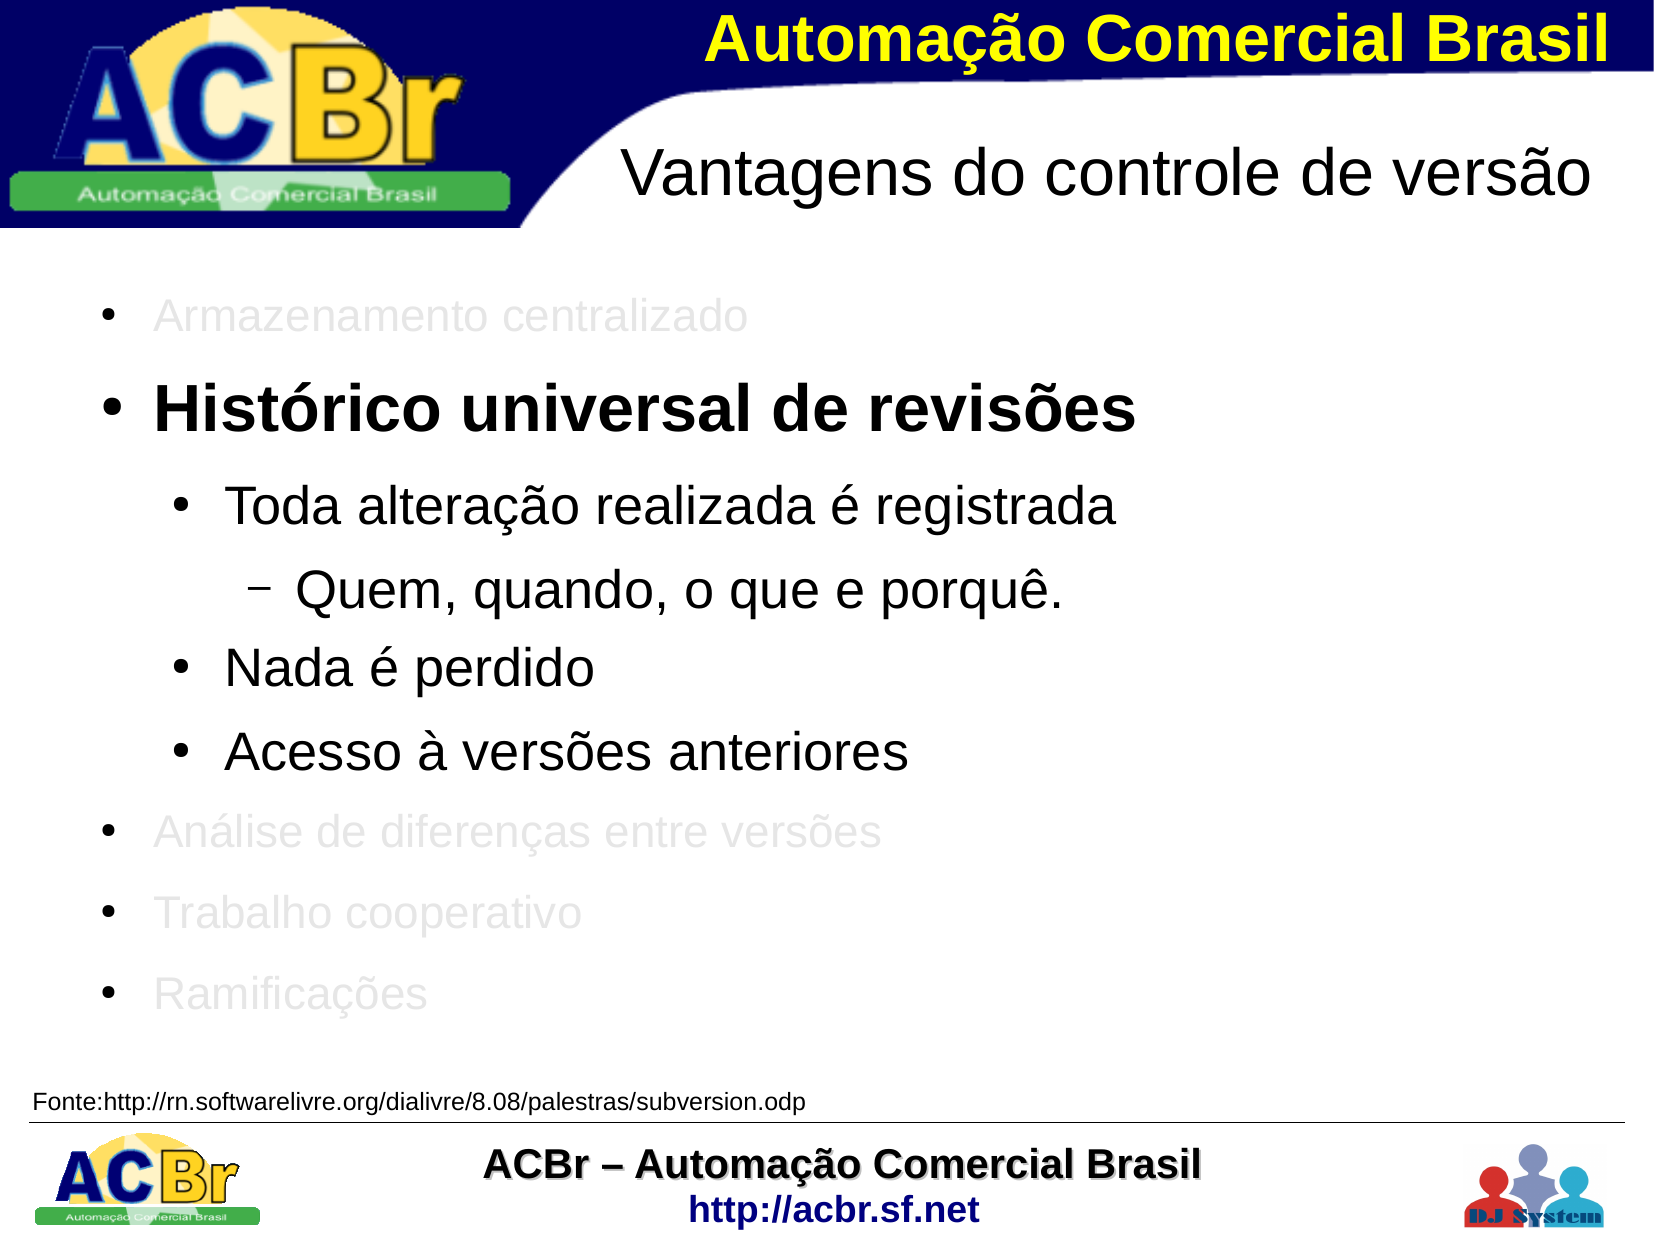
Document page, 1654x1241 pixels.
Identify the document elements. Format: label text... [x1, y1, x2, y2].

picture [1463, 1144, 1607, 1229]
title Vantagens do controle de versão [590, 125, 1625, 220]
list Armazenamento centralizado Histórico universal de revisões Toda alteração realizada é registrada Quem, quando, o que e porquê. Nada é perdido Acesso à versões anteriores Análise de diferenças entre versões Trabalho cooperativo Ramificações [82, 290, 1571, 1094]
text_box Fonte:http://rn.softwarelivre.org/dialivre/8.08/palestras/subversion.odp [17, 1080, 822, 1124]
picture [0, 0, 1654, 228]
picture [33, 1131, 261, 1228]
